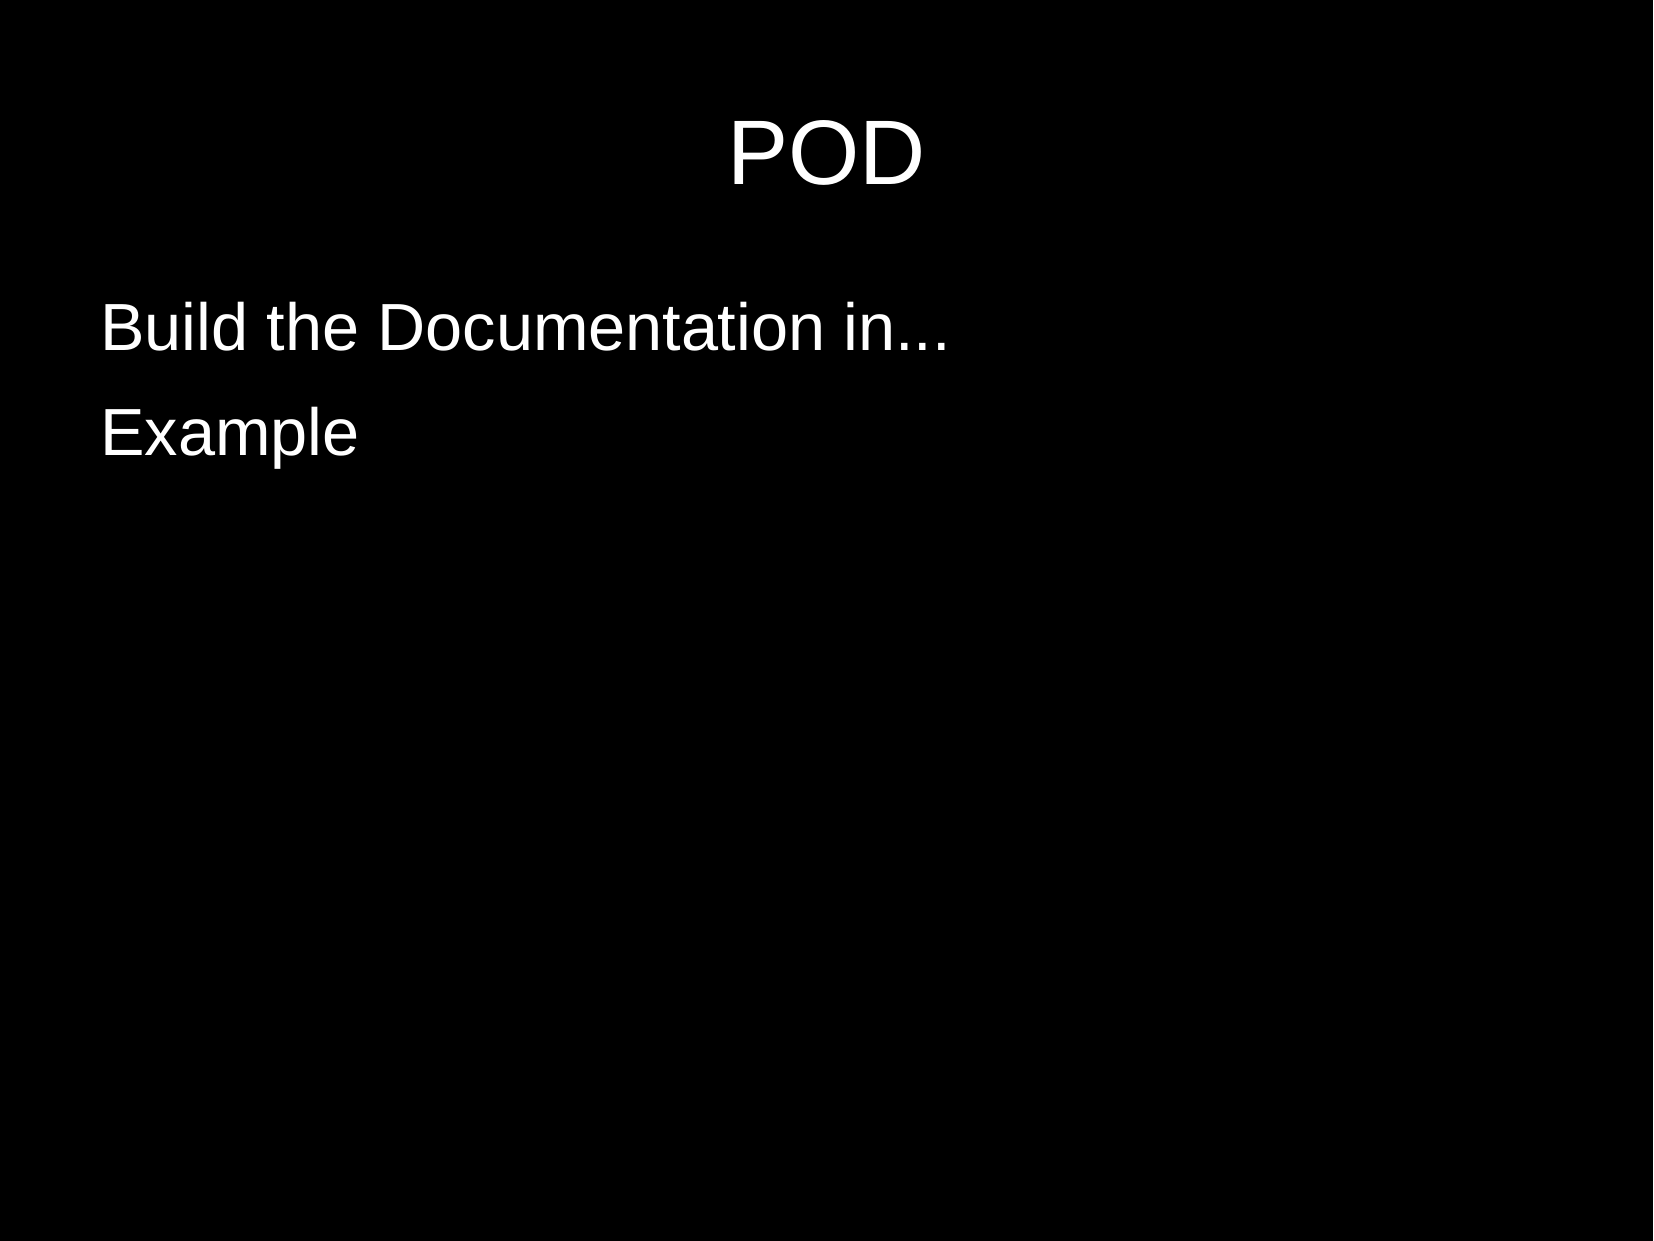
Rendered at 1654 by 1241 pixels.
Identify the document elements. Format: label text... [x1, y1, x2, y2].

list Build the Documentation in... Example [82, 290, 1571, 1095]
title POD [82, 56, 1571, 250]
